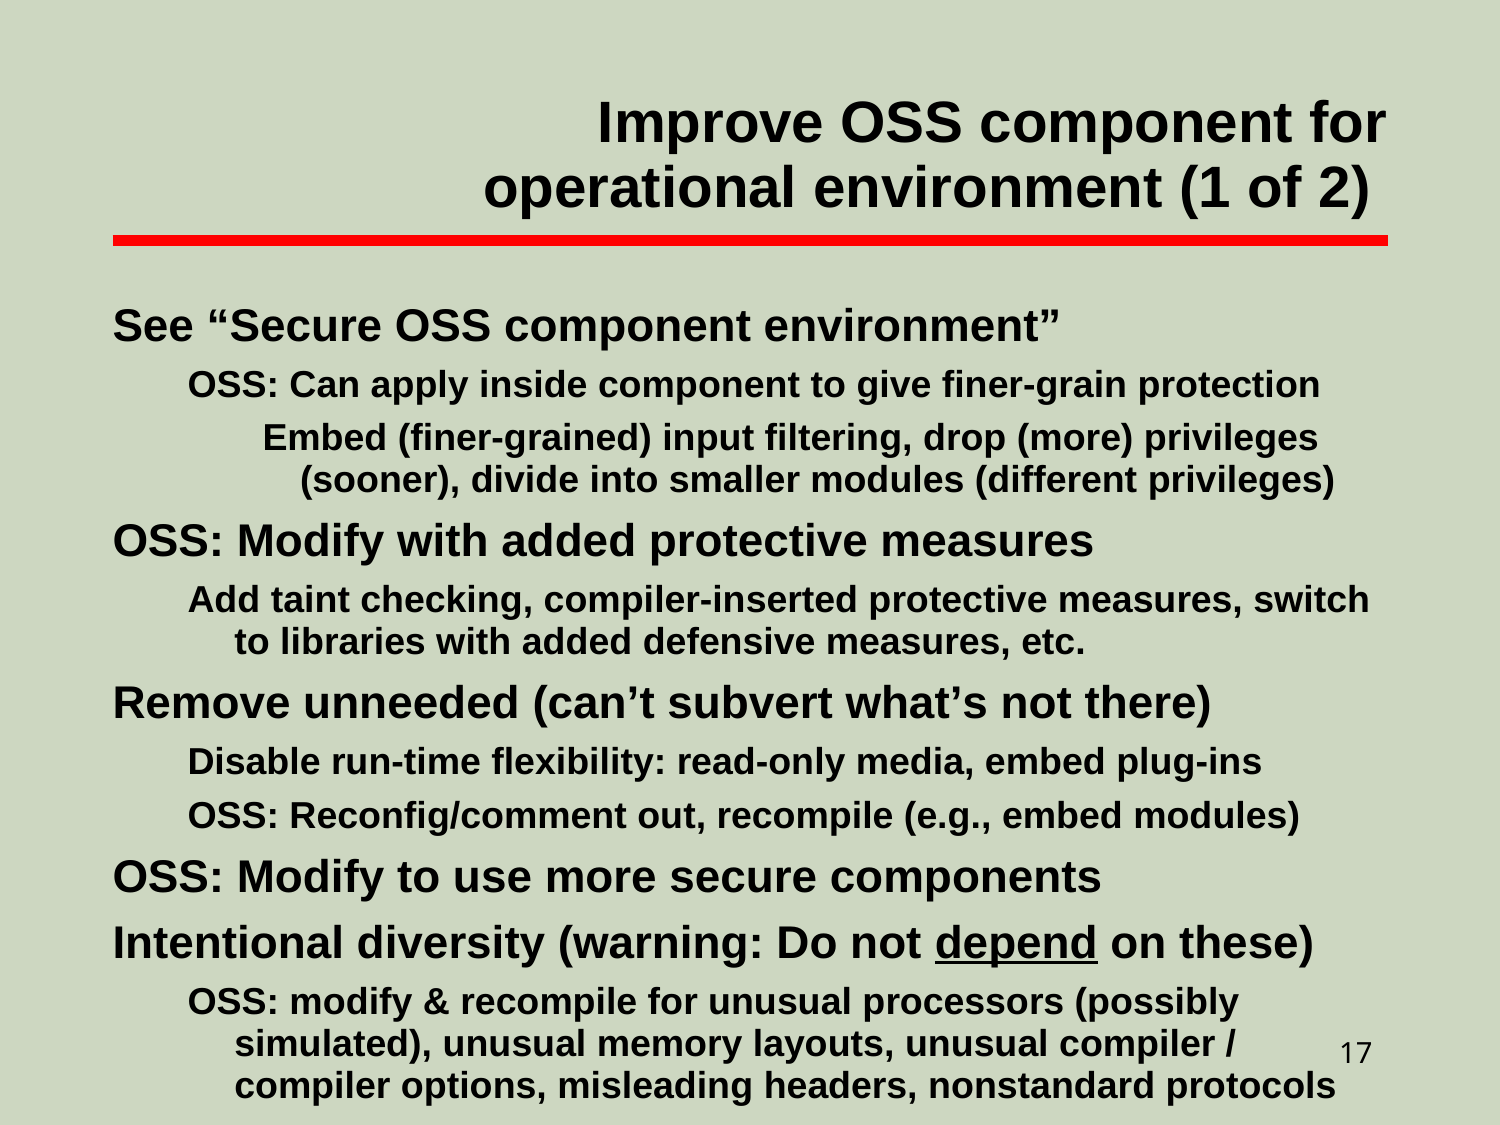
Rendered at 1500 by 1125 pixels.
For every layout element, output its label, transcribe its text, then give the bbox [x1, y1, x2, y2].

title Improve OSS component for operational environment (1 of 2) [337, 89, 1388, 220]
list See “Secure OSS component environment” OSS: Can apply inside component to give finer-grain protection Embed (finer-grained) input filtering, drop (more) privileges (sooner), divide into smaller modules (different privileges) OSS: Modify with added protective measures Add taint checking, compiler-inserted protective measures, switch to libraries with added defensive measures, etc. Remove unneeded (can’t subvert what’s not there) Disable run-time flexibility: read-only media, embed plug-ins OSS: Reconfig/comment out, recompile (e.g., embed modules) OSS: Modify to use more secure components Intentional diversity (warning: Do not depend on these) OSS: modify & recompile for unusual processors (possibly simulated), unusual memory layouts, unusual compiler / compiler options, misleading headers, nonstandard protocols [112, 299, 1388, 1107]
